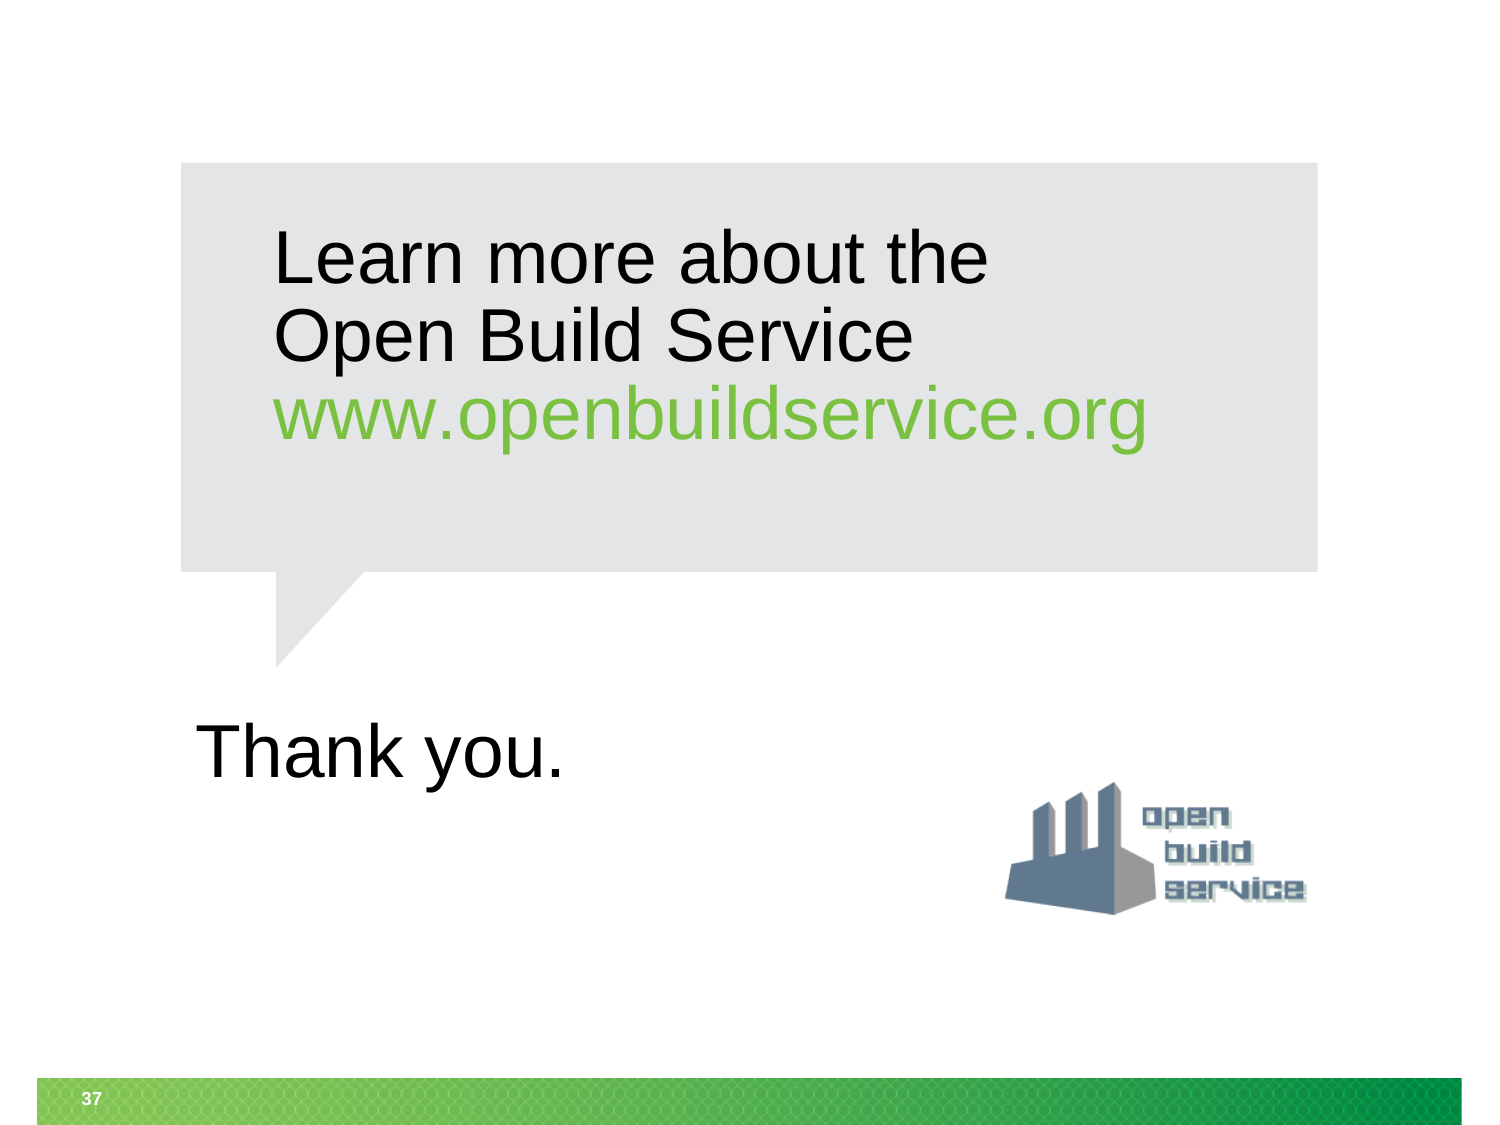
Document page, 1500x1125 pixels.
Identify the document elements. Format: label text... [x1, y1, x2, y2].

picture [1005, 782, 1307, 915]
picture [37, 1078, 1462, 1125]
text_box Learn more about the Open Build Service www.openbuildservice.org [259, 213, 1334, 463]
